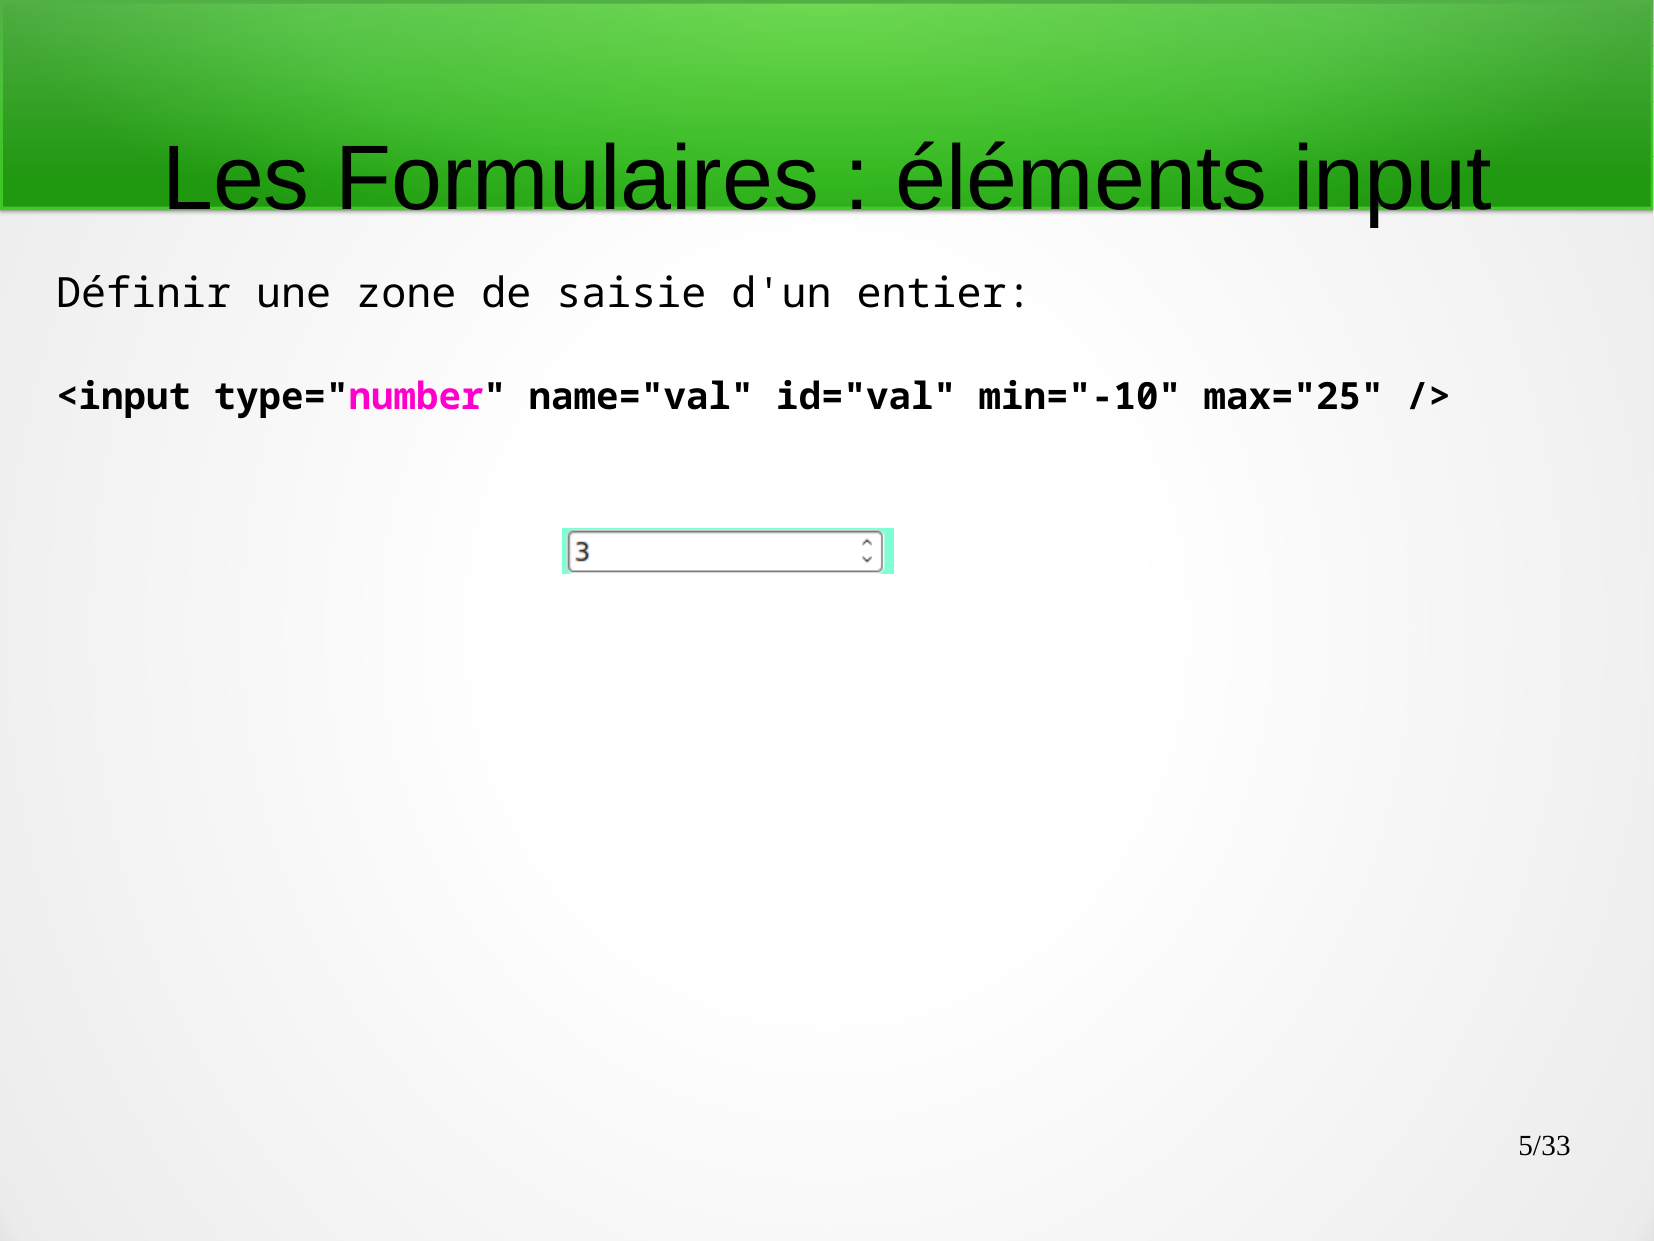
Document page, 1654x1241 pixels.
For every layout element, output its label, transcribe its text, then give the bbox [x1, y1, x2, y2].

picture [562, 528, 894, 574]
title Les Formulaires : éléments input [121, 77, 1534, 265]
text_box Définir une zone de saisie d'un entier: <input type="number" name="val" id="val" min="-10" max="25" /> [55, 265, 1624, 1188]
